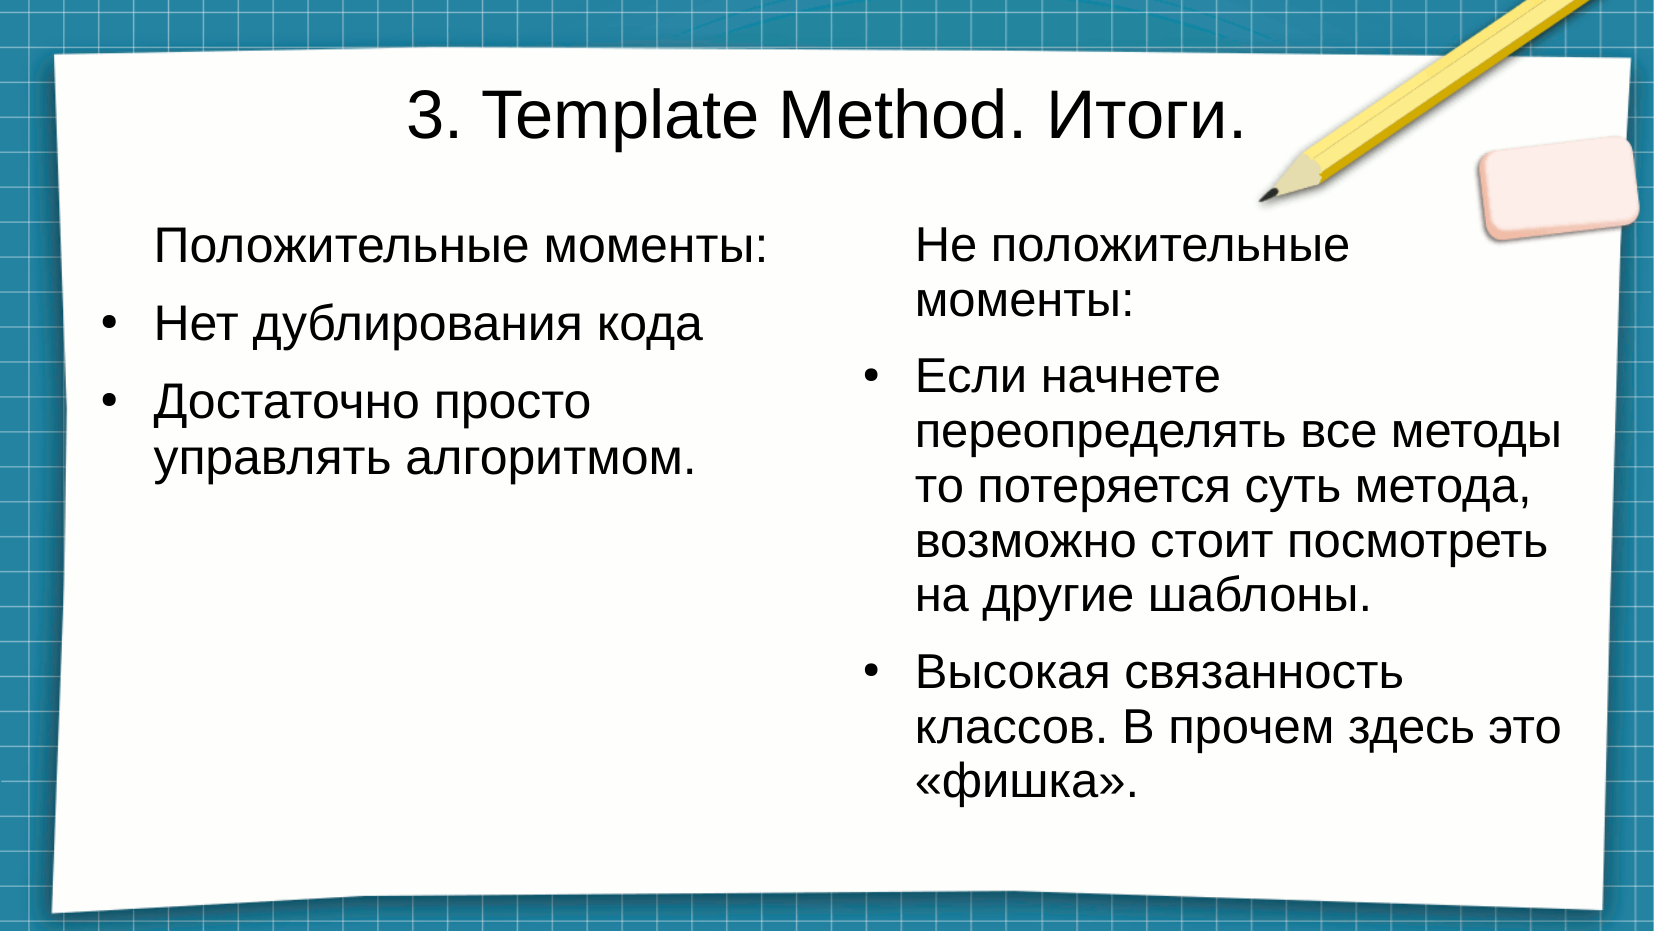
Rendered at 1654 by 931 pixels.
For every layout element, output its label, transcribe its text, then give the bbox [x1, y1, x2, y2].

title 3. Template Method. Итоги. [82, 37, 1571, 193]
picture [0, 0, 1654, 931]
list Не положительные моменты: Если начнете переопределять все методы то потеряется суть метода, возможно стоит посмотреть на другие шаблоны. Высокая связанность классов. В прочем здесь это «фишка». [845, 217, 1572, 857]
list Положительные моменты: Нет дублирования кода Достаточно просто управлять алгоритмом. [82, 217, 809, 758]
